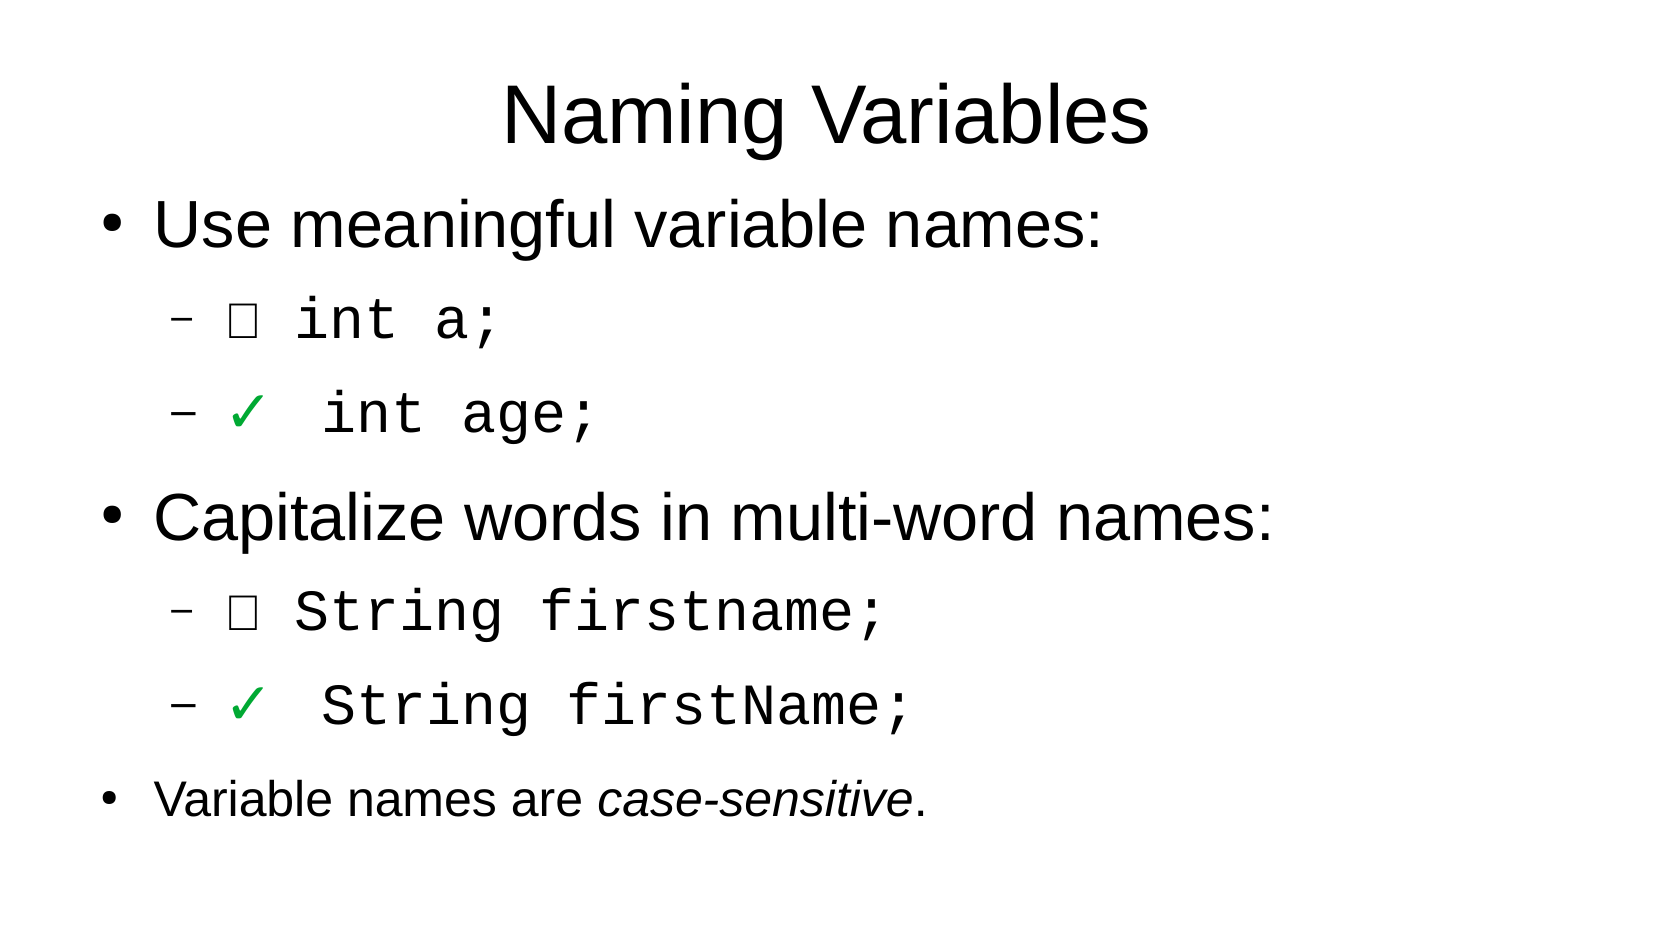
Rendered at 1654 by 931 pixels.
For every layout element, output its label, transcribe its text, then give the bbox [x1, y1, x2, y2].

list Use meaningful variable names: 🚫 int a; ✓ int age; Capitalize words in multi-word names: 🚫 String firstname; ✓ String firstName; Variable names are case-sensitive. [82, 187, 1565, 833]
title Naming Variables [82, 37, 1571, 193]
